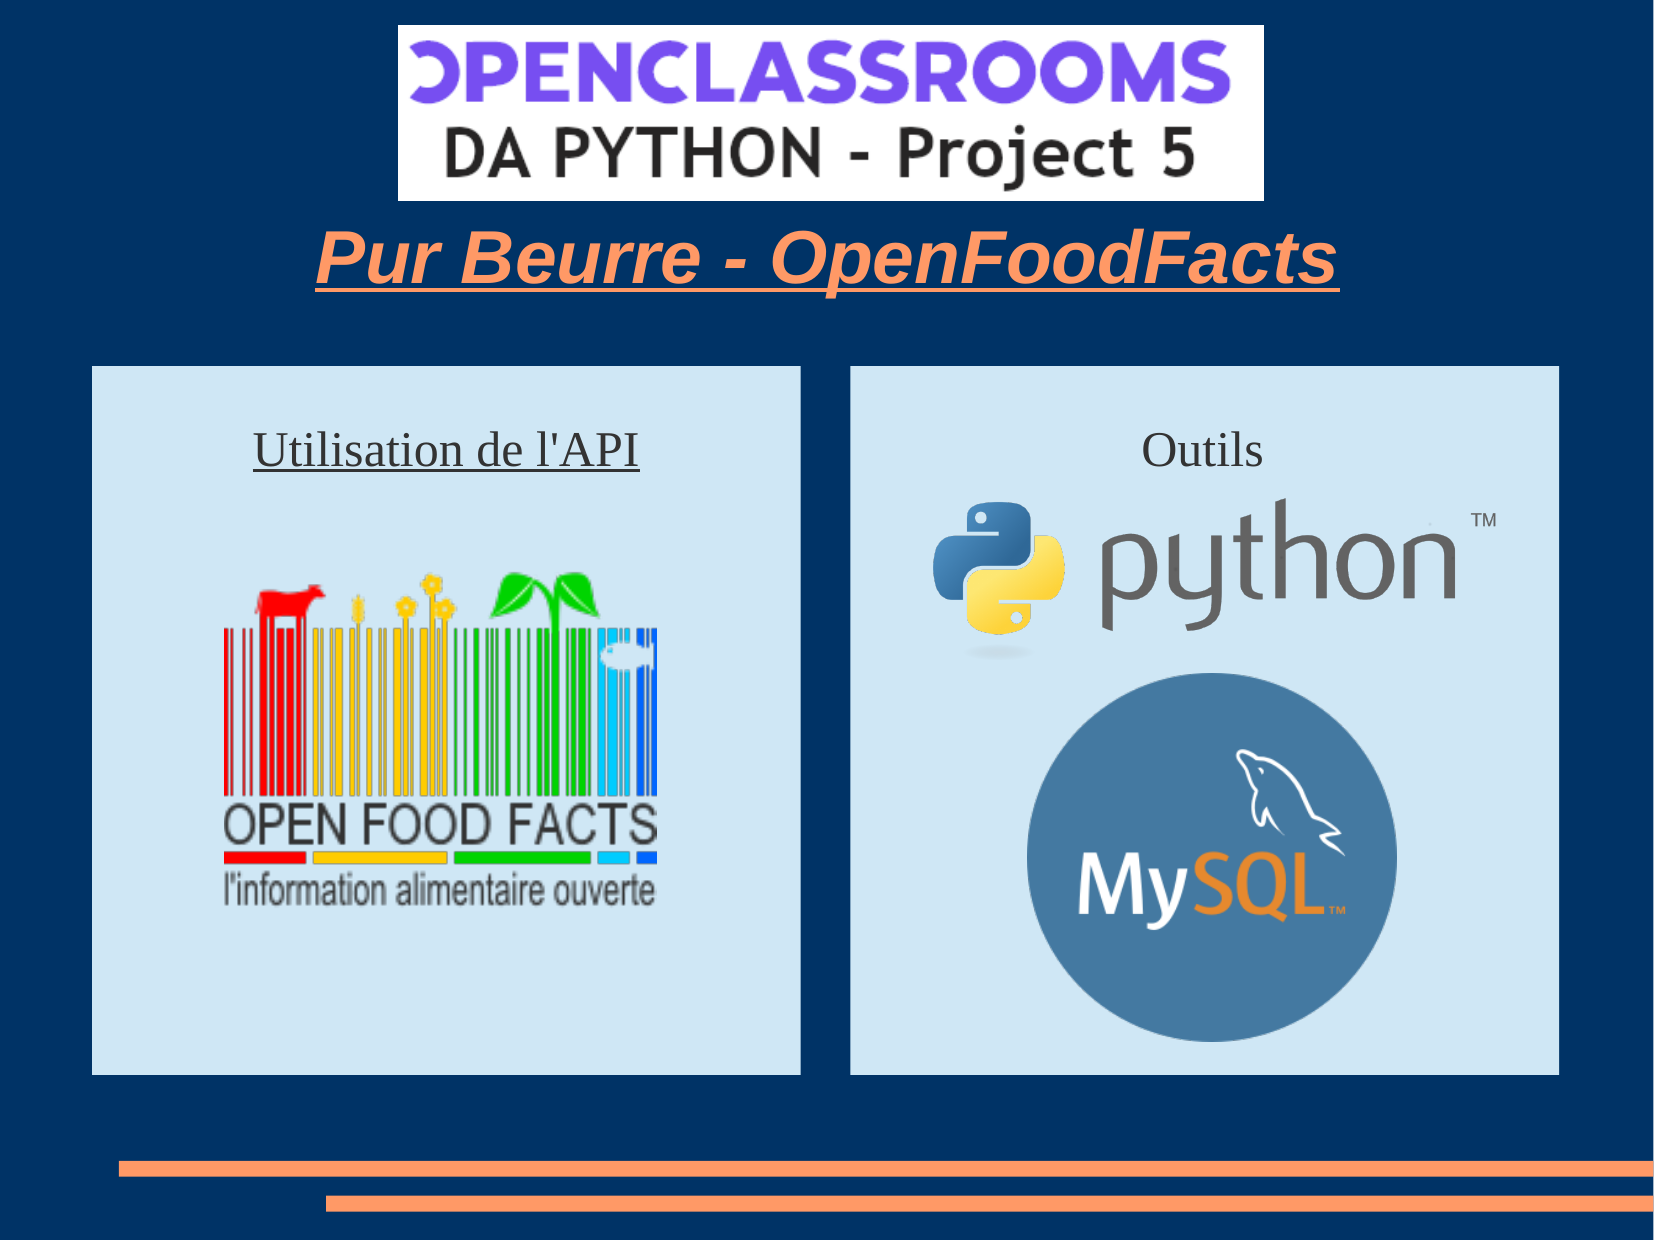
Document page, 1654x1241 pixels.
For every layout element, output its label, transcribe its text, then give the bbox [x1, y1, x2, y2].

picture [874, 436, 1554, 1042]
list Outils [850, 366, 1560, 1075]
picture [398, 25, 1264, 201]
title Pur Beurre - OpenFoodFacts [121, 42, 1534, 343]
list Utilisation de l'API [92, 366, 801, 1075]
picture [224, 566, 657, 930]
